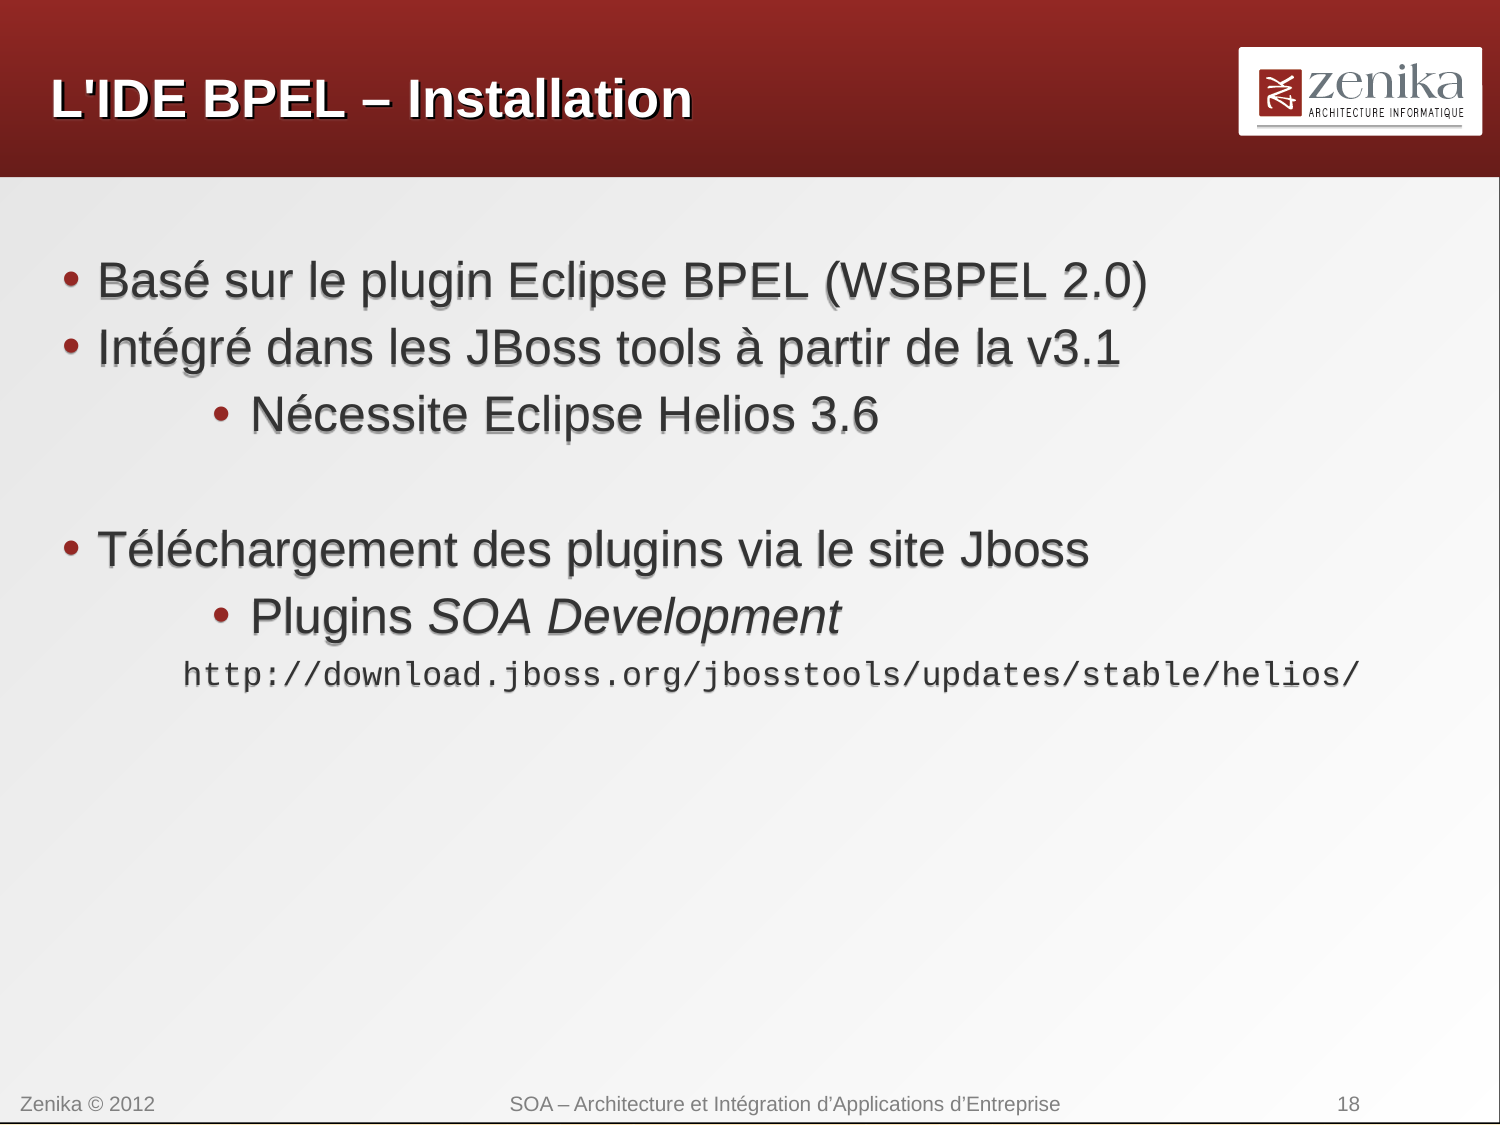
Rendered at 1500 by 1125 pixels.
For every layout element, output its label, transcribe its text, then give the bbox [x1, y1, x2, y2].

subtitle Basé sur le plugin Eclipse BPEL (WSBPEL 2.0) Intégré dans les JBoss tools à partir de la v3.1 Nécessite Eclipse Helios 3.6 Téléchargement des plugins via le site Jboss Plugins SOA Development http://download.jboss.org/jbosstools/updates/stable/helios/ [62, 249, 1447, 1063]
title L'IDE BPEL – Installation [50, 22, 1206, 172]
